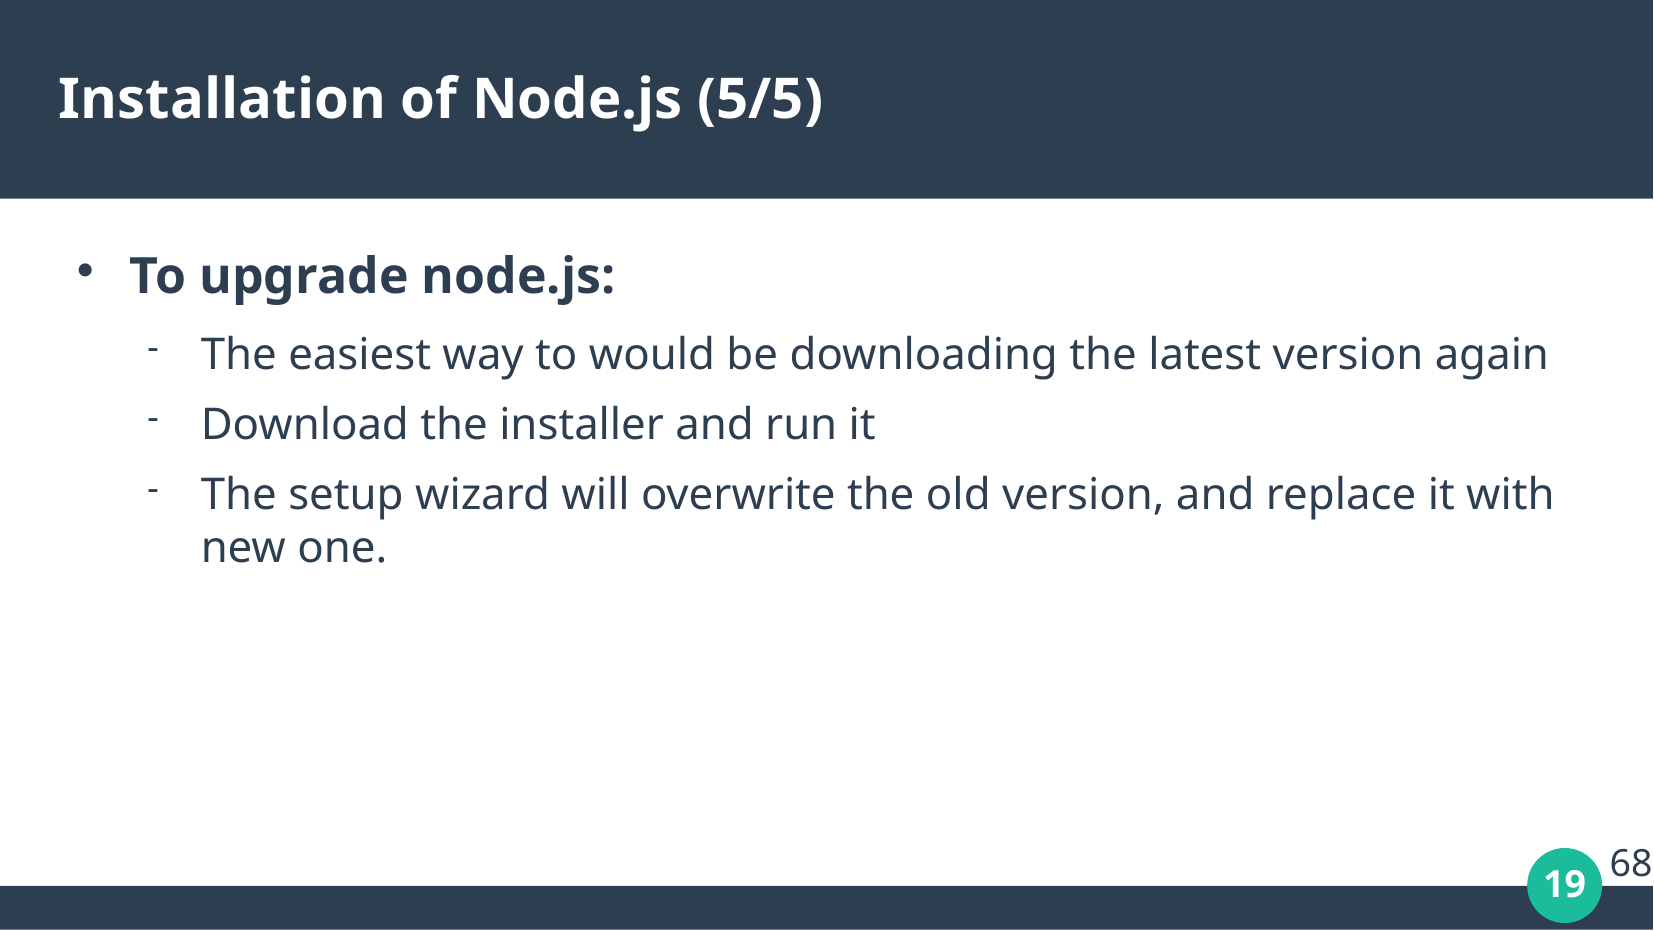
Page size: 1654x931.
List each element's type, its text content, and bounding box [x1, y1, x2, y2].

title Installation of Node.js (5/5) [59, 37, 1594, 155]
text_box 68 [1588, 830, 1654, 899]
list To upgrade node.js: The easiest way to would be downloading the latest version again Download the installer and run it The setup wizard will overwrite the old version, and replace it with new one. [59, 243, 1594, 864]
